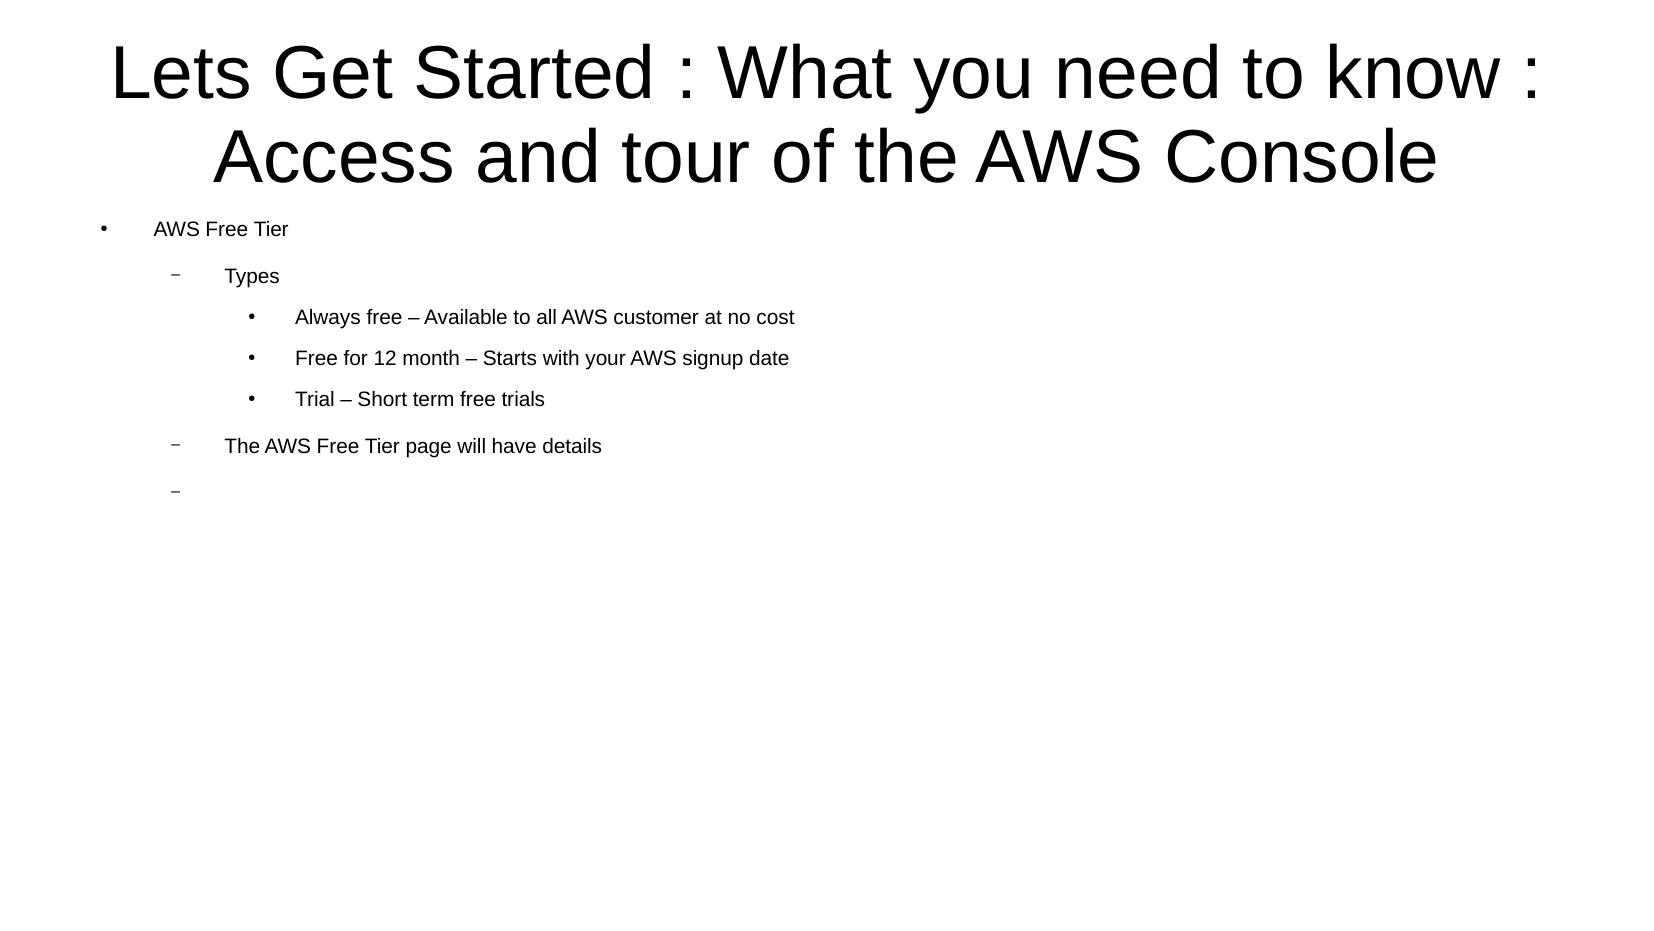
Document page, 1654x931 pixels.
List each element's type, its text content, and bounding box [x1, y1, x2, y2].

list AWS Free Tier Types Always free – Available to all AWS customer at no cost Free for 12 month – Starts with your AWS signup date Trial – Short term free trials The AWS Free Tier page will have details [82, 217, 1571, 758]
title Lets Get Started : What you need to know : Access and tour of the AWS Console [82, 30, 1571, 199]
